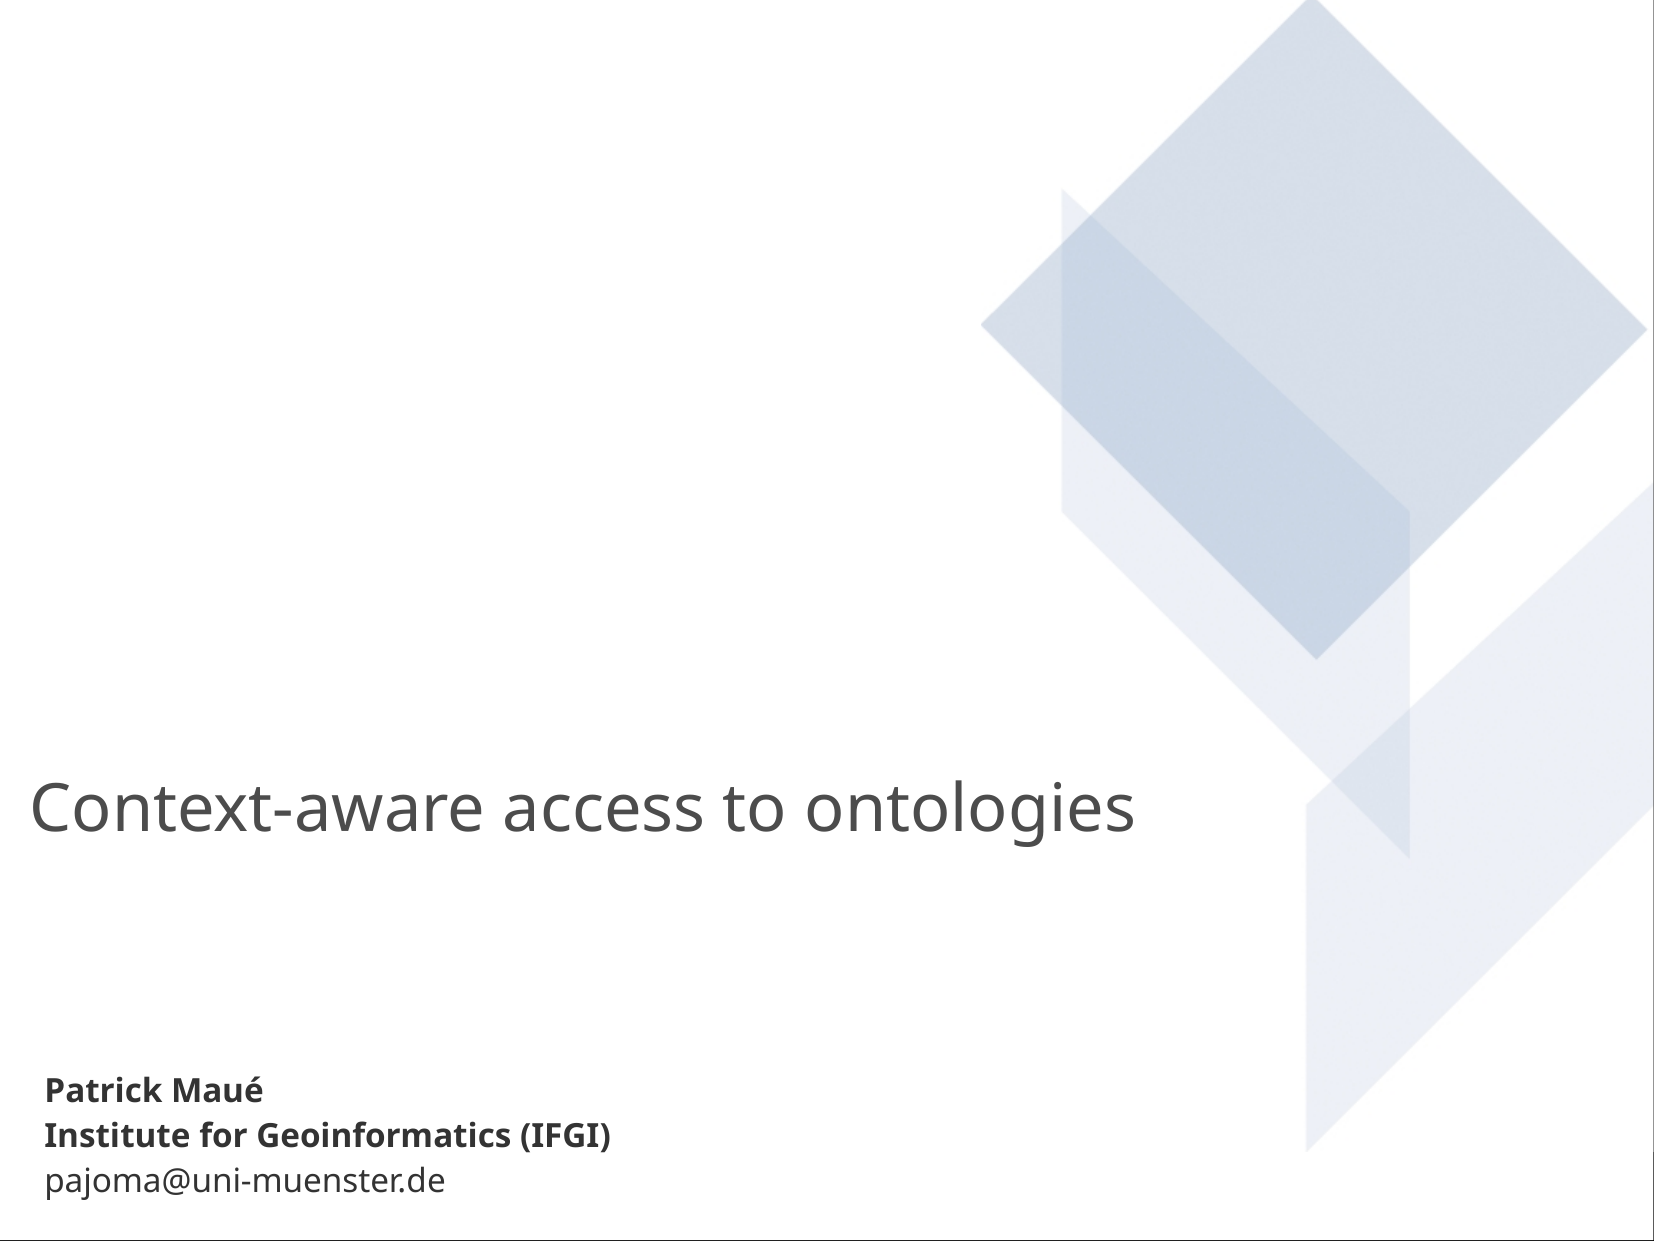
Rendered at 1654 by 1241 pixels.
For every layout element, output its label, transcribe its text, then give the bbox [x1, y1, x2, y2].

text_box [0, 0, 1654, 1241]
text_box Context-aware access to ontologies [29, 772, 1625, 1038]
text_box Patrick Maué Institute for Geoinformatics (IFGI) pajoma@uni-muenster.de [29, 1059, 945, 1241]
picture [981, 0, 1654, 1152]
